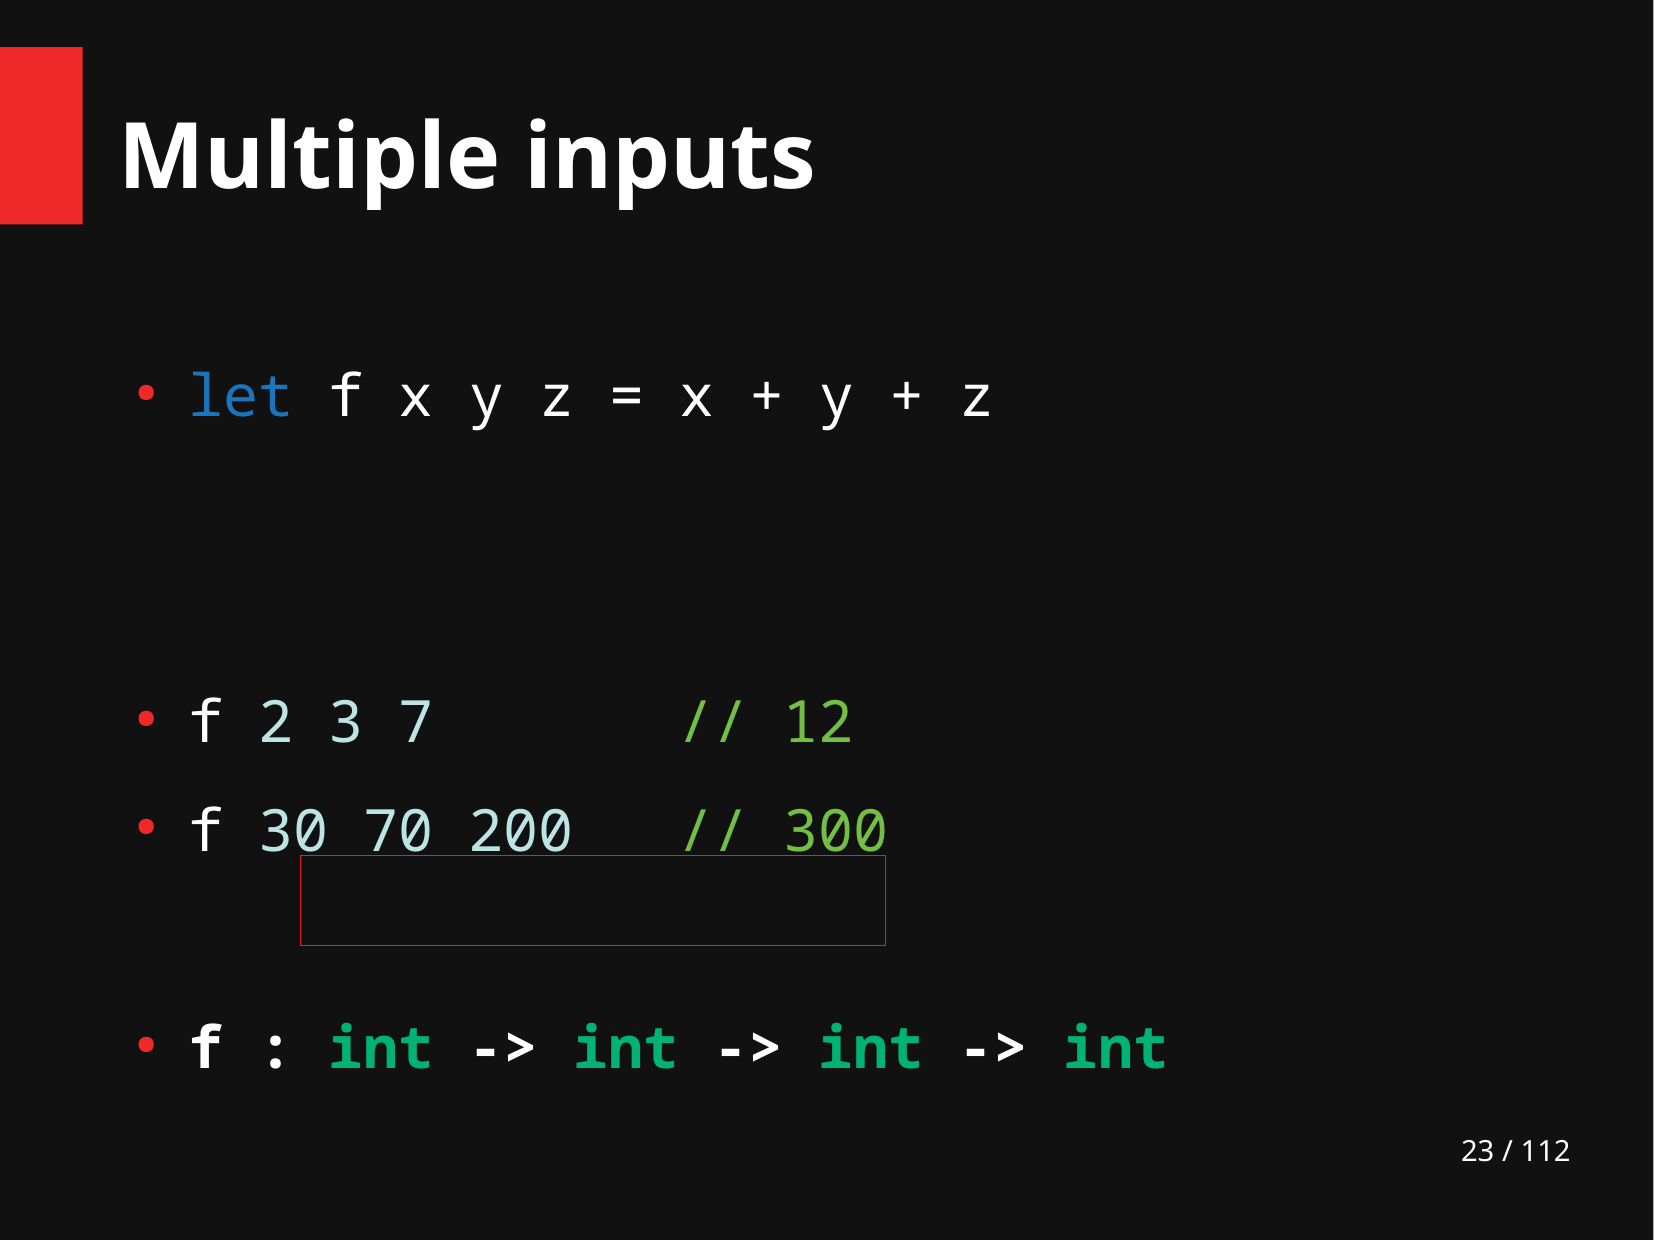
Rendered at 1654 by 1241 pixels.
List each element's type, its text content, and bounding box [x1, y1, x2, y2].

title Multiple inputs [118, 49, 1571, 257]
list let f x y z = x + y + z f 2 3 7 // 12 f 30 70 200 // 300 f : int -> int -> int -> int [118, 354, 1536, 1074]
